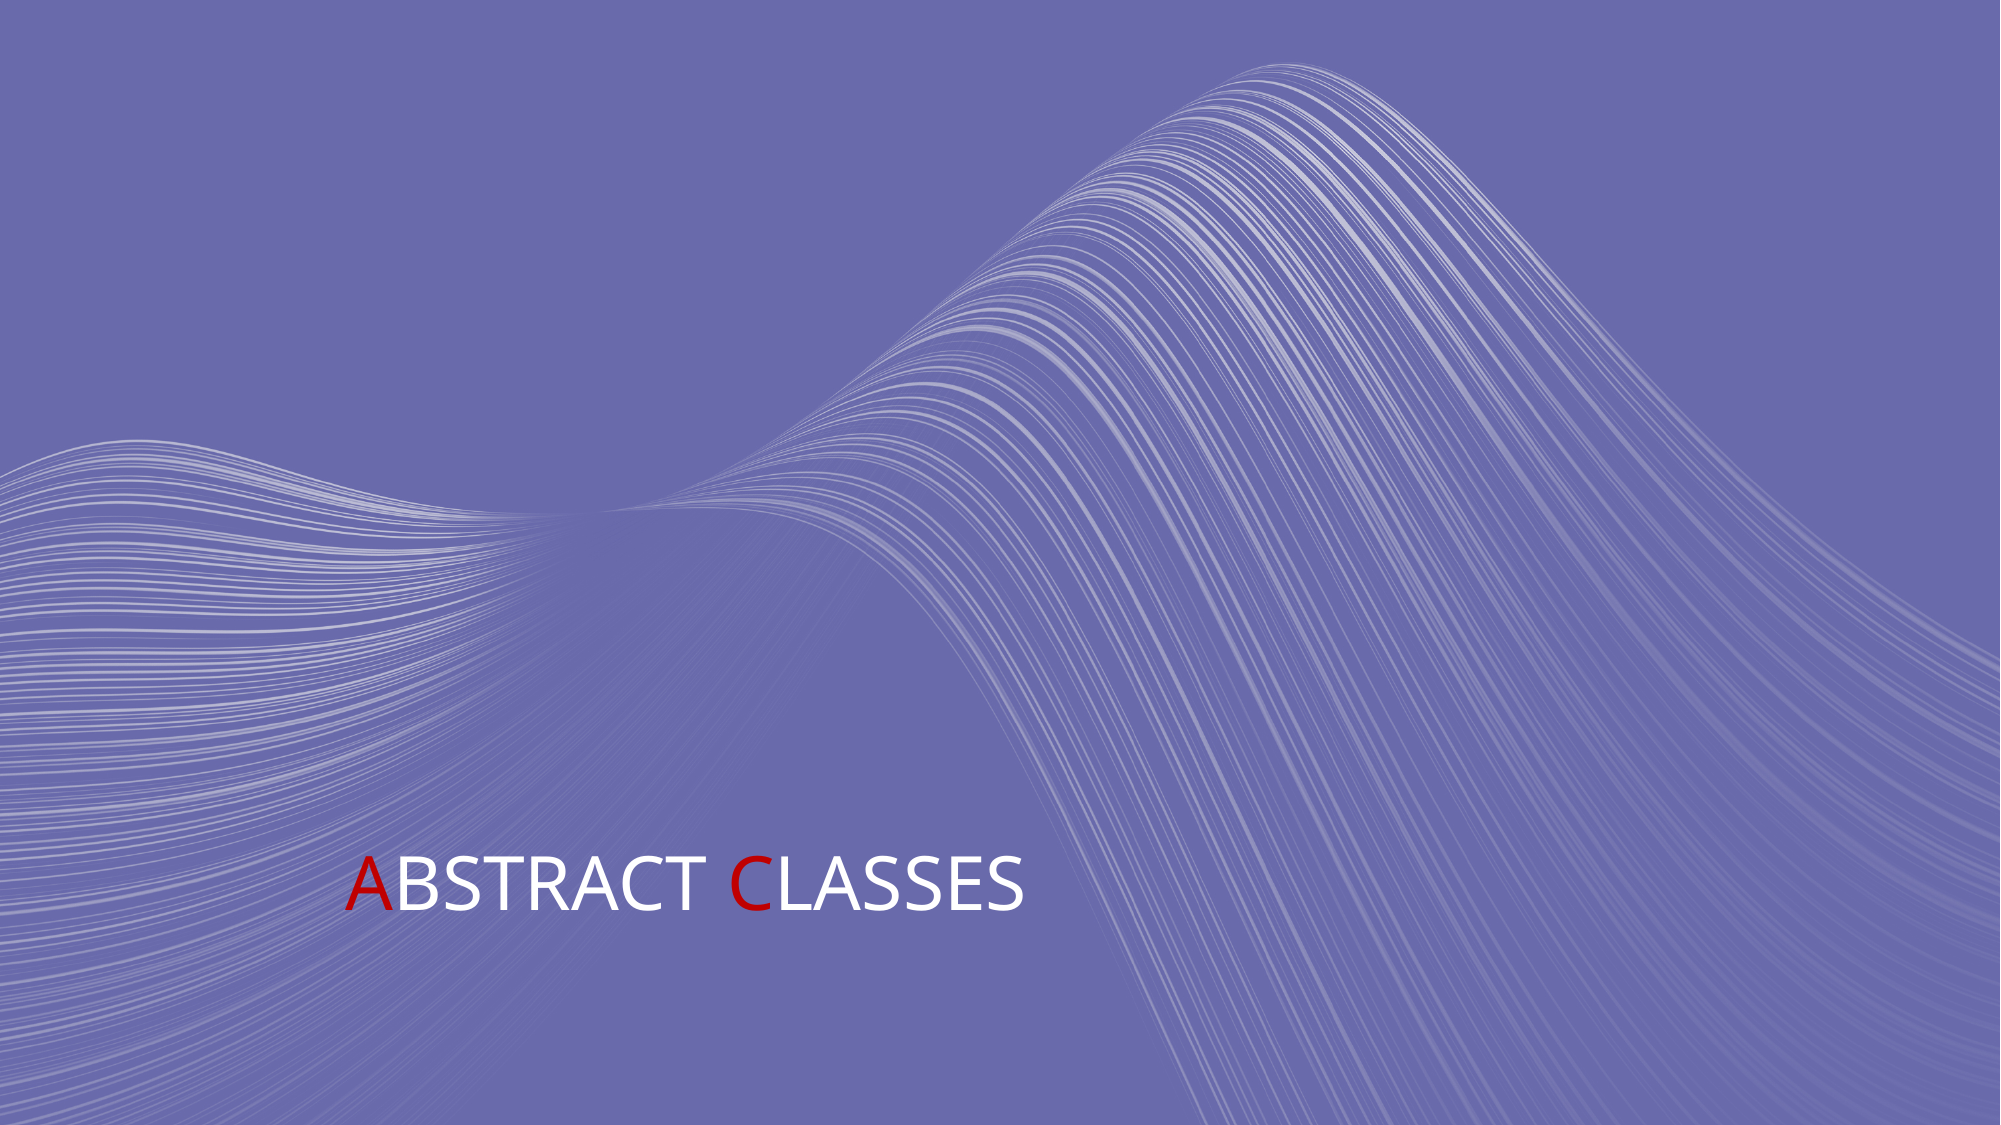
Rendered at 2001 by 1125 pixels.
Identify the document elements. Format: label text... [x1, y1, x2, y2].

title ABSTRACT CLASSES [330, 726, 1701, 1063]
picture [0, 0, 2000, 1125]
